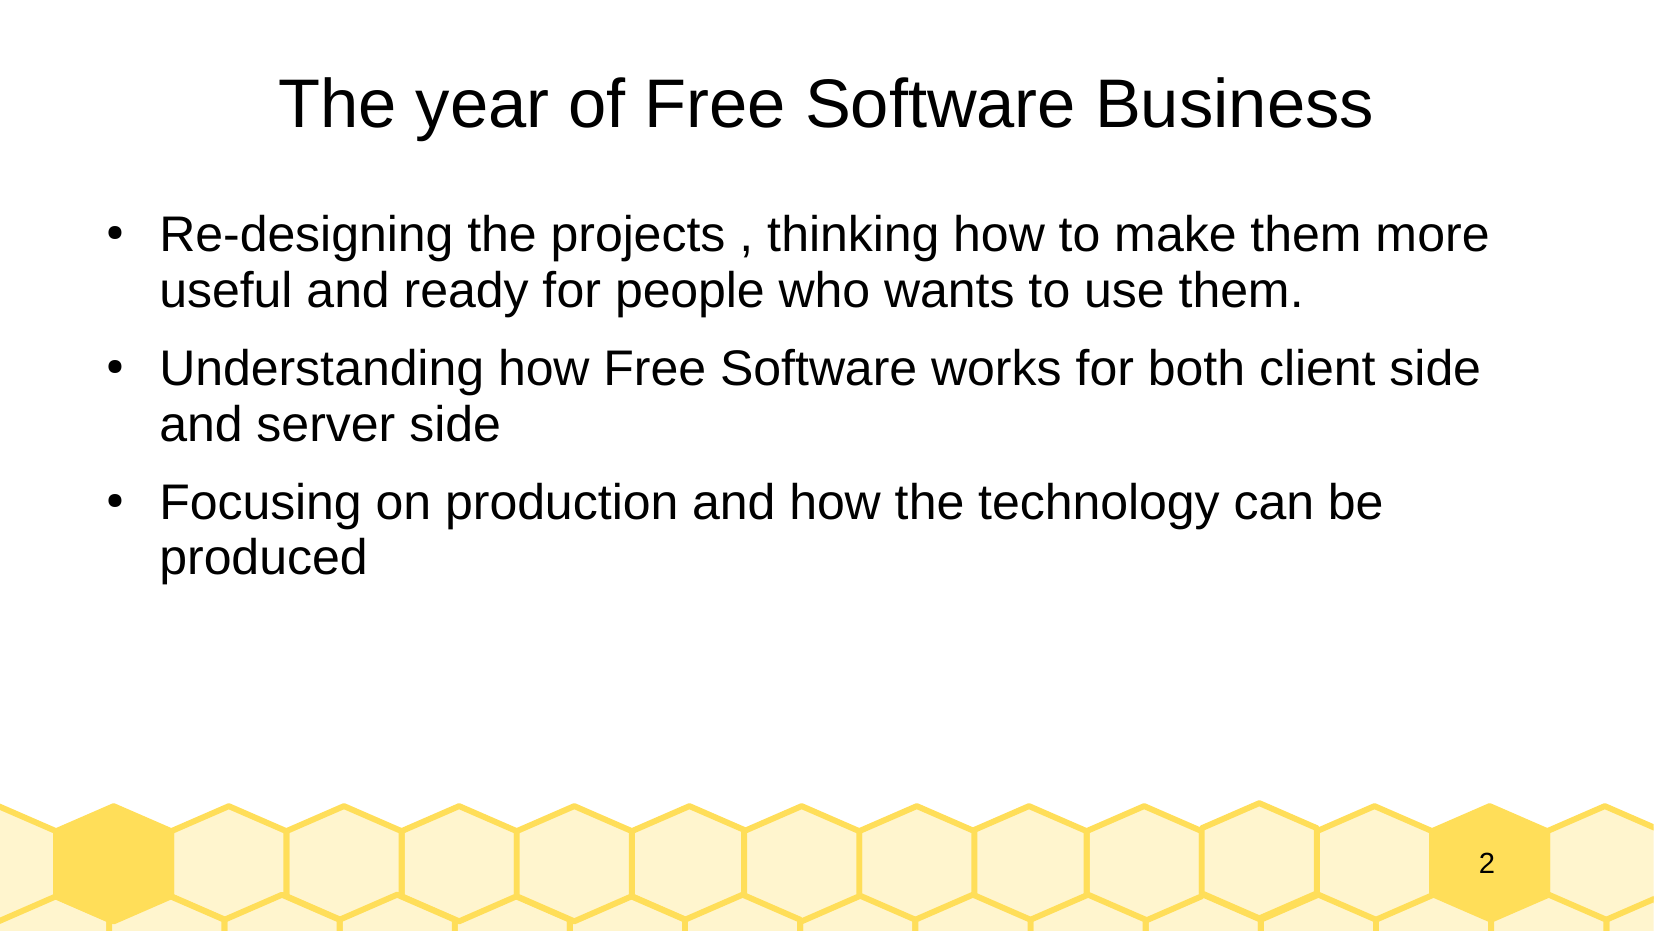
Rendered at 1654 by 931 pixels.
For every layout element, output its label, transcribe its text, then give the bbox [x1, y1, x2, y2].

title The year of Free Software Business [88, 29, 1565, 178]
list Re-designing the projects , thinking how to make them more useful and ready for people who wants to use them. Understanding how Free Software works for both client side and server side Focusing on production and how the technology can be produced [88, 206, 1565, 739]
